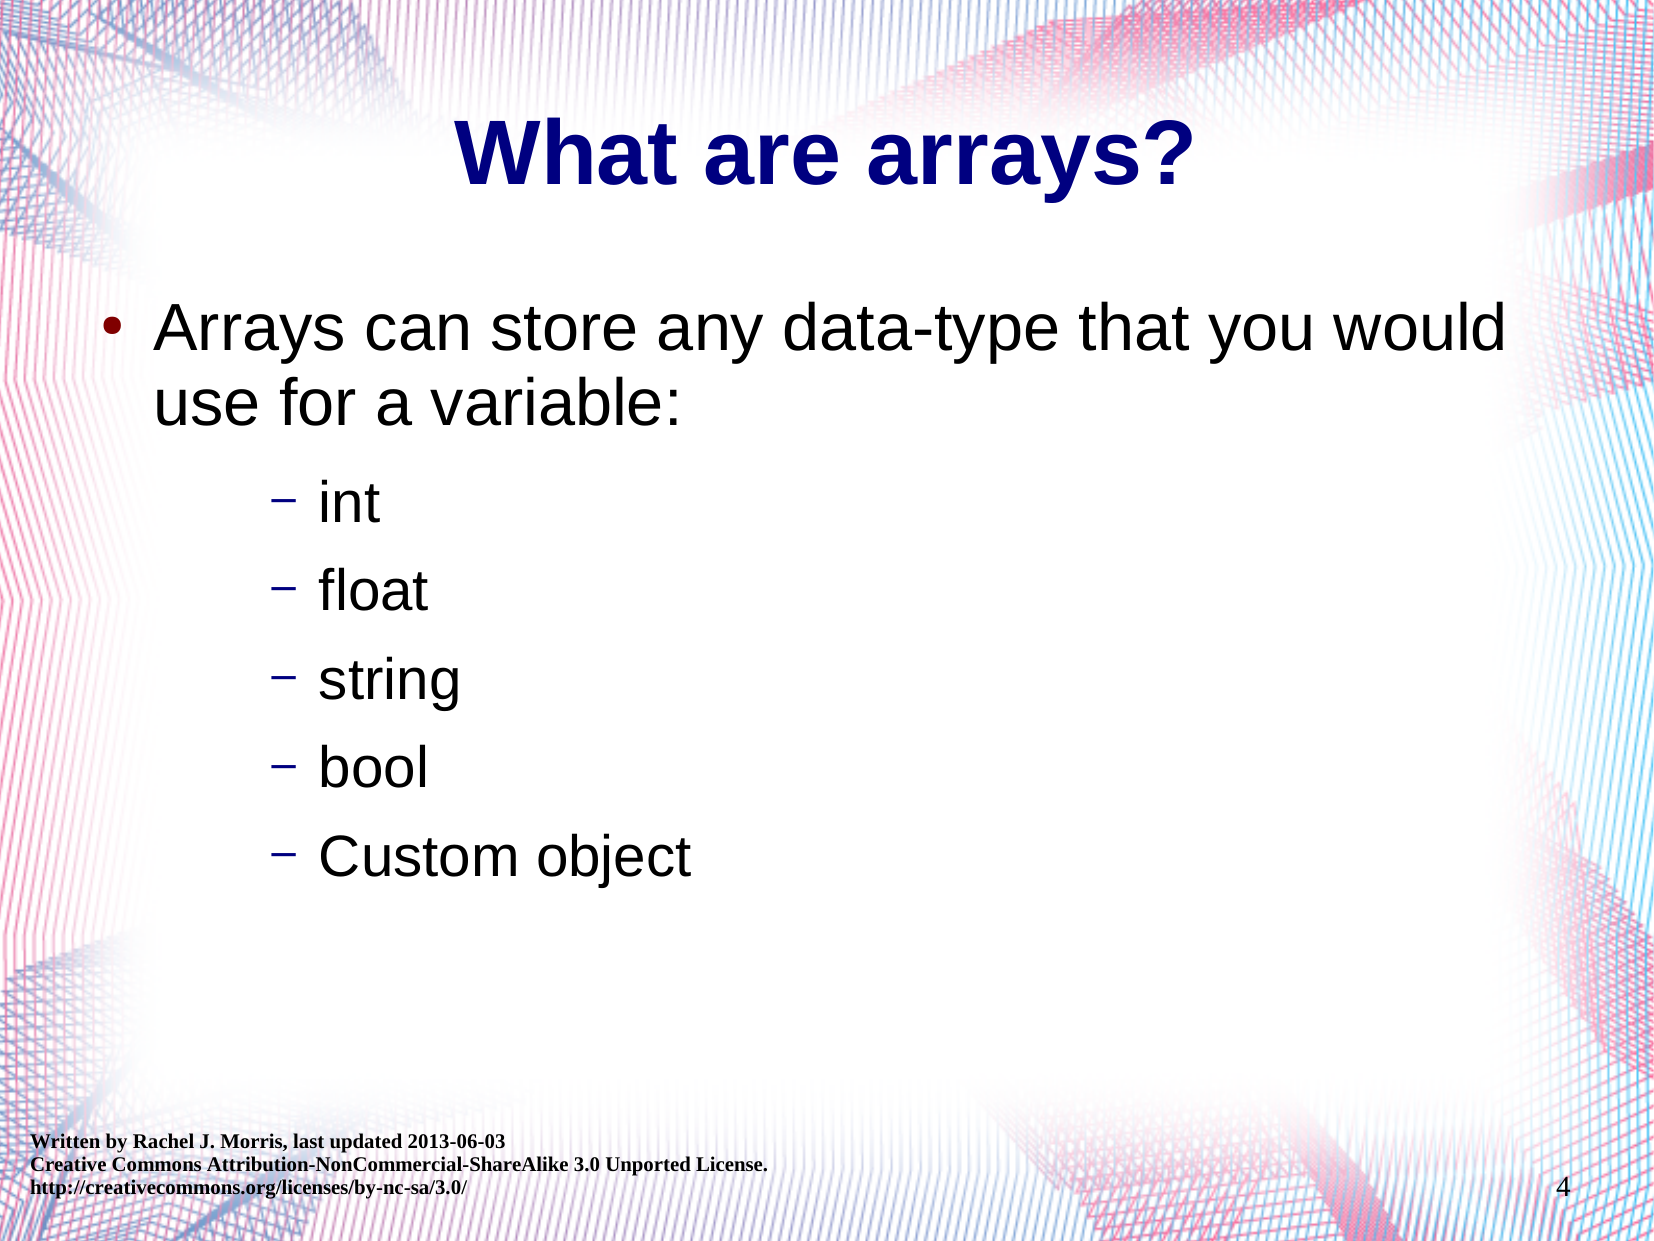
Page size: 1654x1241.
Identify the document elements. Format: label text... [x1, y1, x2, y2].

picture [0, 0, 1654, 1241]
list Arrays can store any data-type that you would use for a variable: int float string bool Custom object [82, 290, 1571, 1010]
title What are arrays? [82, 49, 1571, 257]
